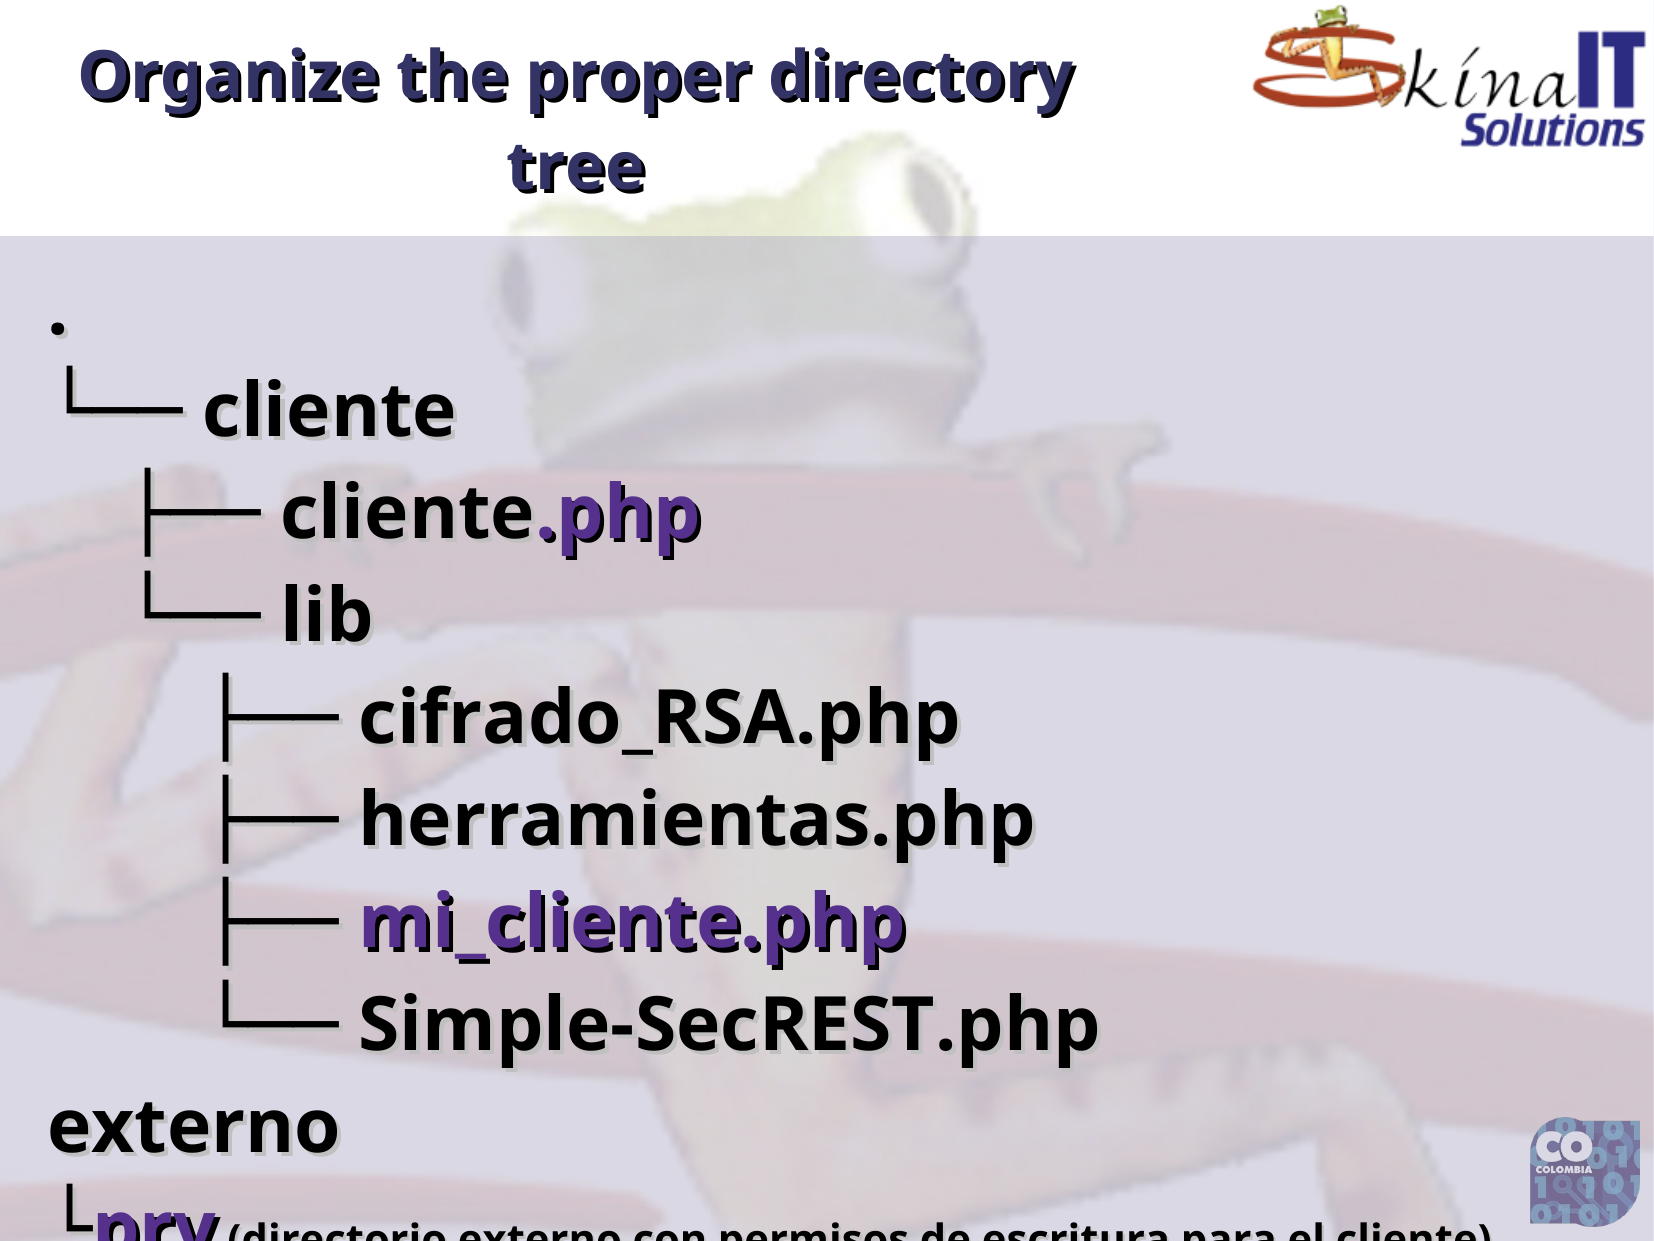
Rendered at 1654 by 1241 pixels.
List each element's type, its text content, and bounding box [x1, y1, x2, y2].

title Organize the proper directory tree [0, 0, 1152, 236]
picture [1152, 0, 1654, 236]
list . └── cliente ├── cliente.php └── lib ├── cifrado_RSA.php ├── herramientas.php ├── mi_cliente.php └── Simple-SecREST.php externo └prv (directorio externo con permisos de escritura para el cliente) [0, 236, 1654, 1145]
